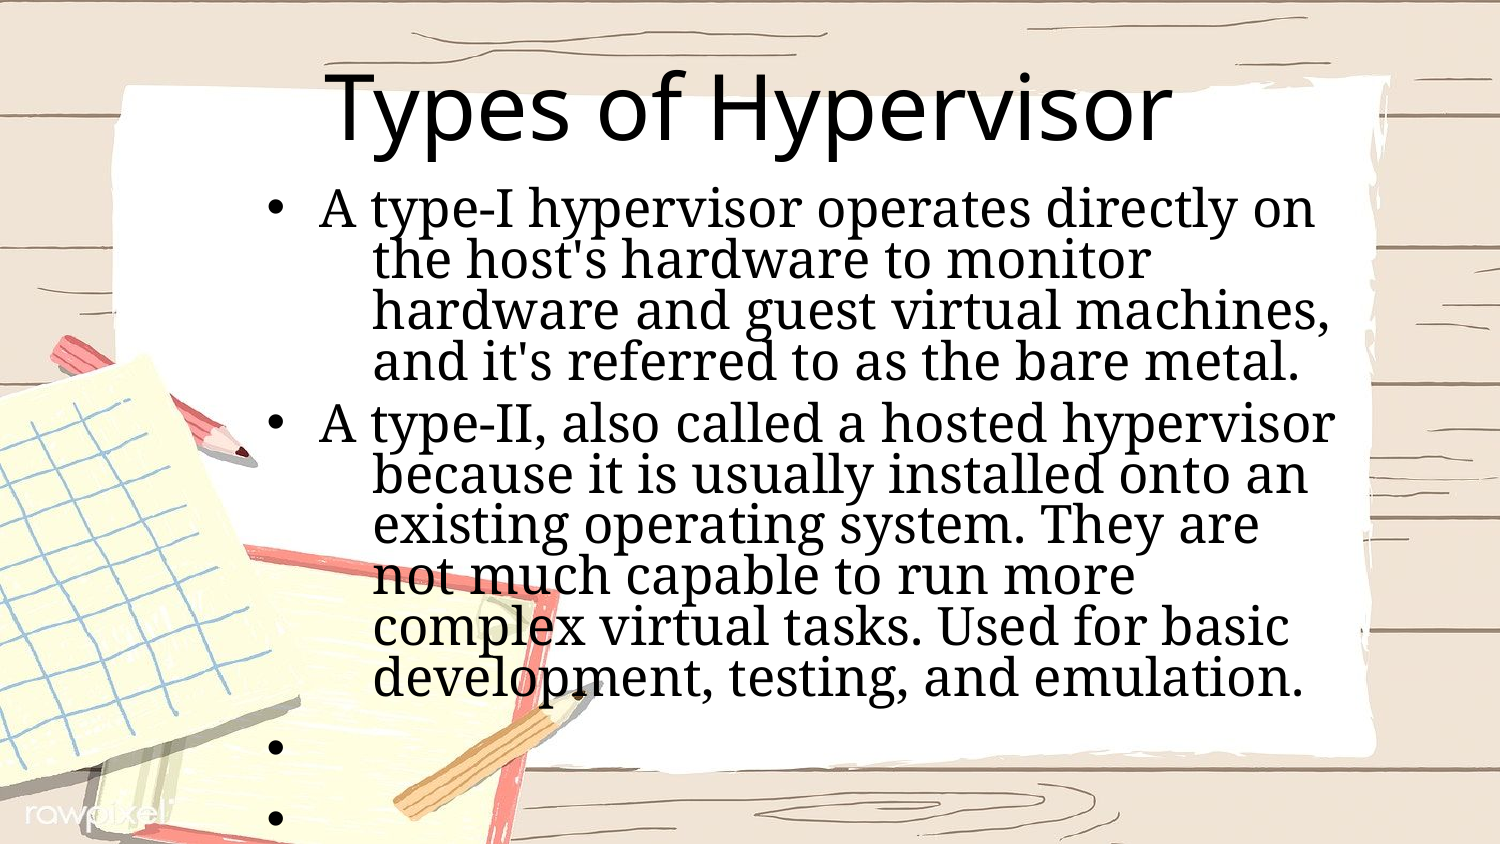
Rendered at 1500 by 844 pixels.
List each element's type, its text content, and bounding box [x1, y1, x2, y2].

title Types of Hypervisor [75, 33, 1426, 175]
list A type-I hypervisor operates directly on the host's hardware to monitor hardware and guest virtual machines, and it's referred to as the bare metal. A type-II, also called a hosted hypervisor because it is usually installed onto an existing operating system. They are not much capable to run more complex virtual tasks. Used for basic development, testing, and emulation. [251, 179, 1356, 737]
